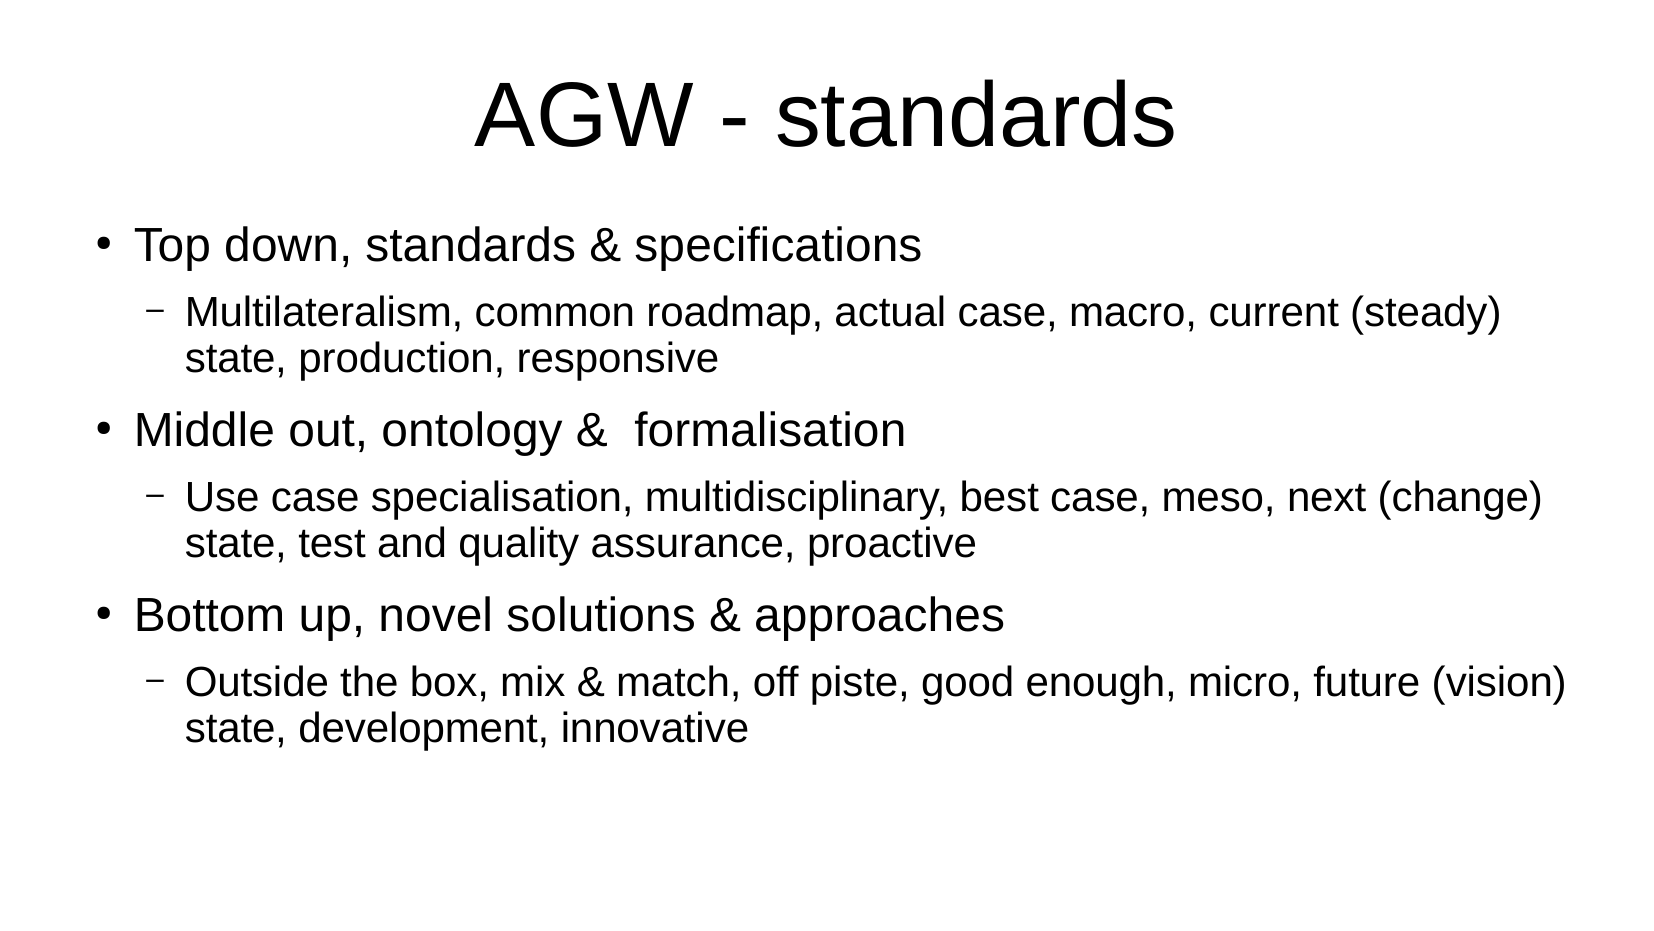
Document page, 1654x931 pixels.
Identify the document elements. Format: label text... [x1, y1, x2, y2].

list Top down, standards & specifications Multilateralism, common roadmap, actual case, macro, current (steady) state, production, responsive Middle out, ontology & formalisation Use case specialisation, multidisciplinary, best case, meso, next (change) state, test and quality assurance, proactive Bottom up, novel solutions & approaches Outside the box, mix & match, off piste, good enough, micro, future (vision) state, development, innovative [82, 217, 1571, 758]
title AGW - standards [82, 37, 1571, 193]
